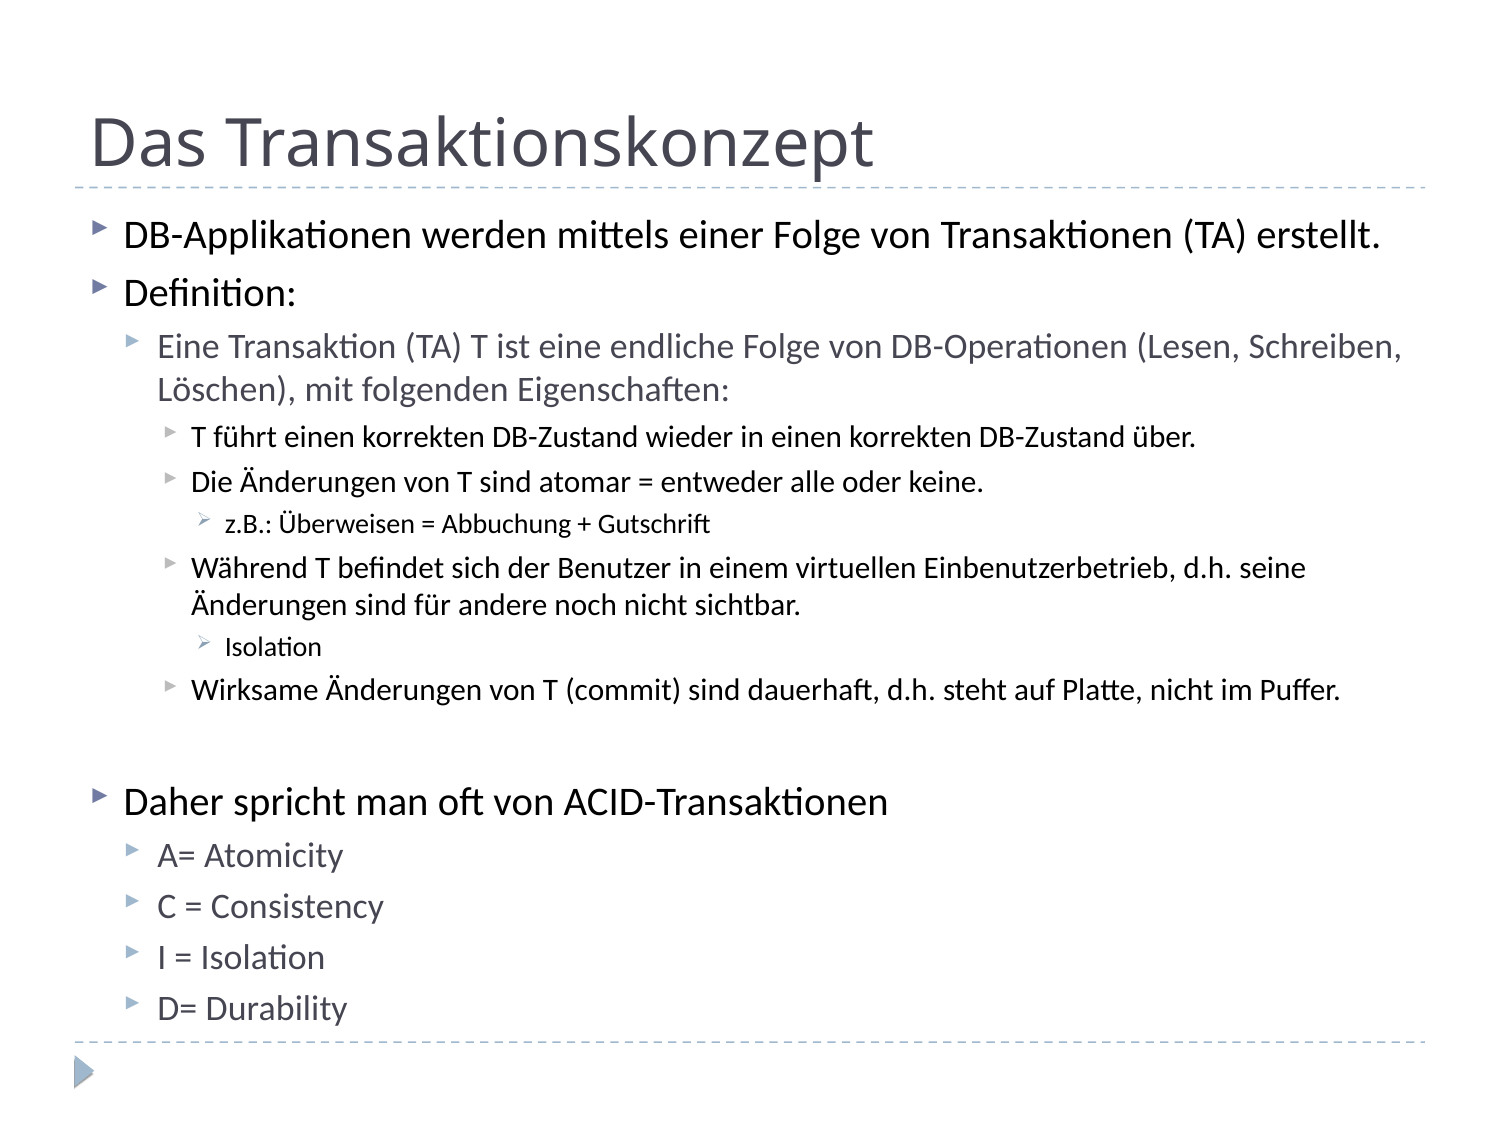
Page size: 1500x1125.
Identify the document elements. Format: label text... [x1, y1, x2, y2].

list DB-Applikationen werden mittels einer Folge von Transaktionen (TA) erstellt. Definition: Eine Transaktion (TA) T ist eine endliche Folge von DB-Operationen (Lesen, Schreiben, Löschen), mit folgenden Eigenschaften: T führt einen korrekten DB-Zustand wieder in einen korrekten DB-Zustand über. Die Änderungen von T sind atomar = entweder alle oder keine. z.B.: Überweisen = Abbuchung + Gutschrift Während T befindet sich der Benutzer in einem virtuellen Einbenutzerbetrieb, d.h. seine Änderungen sind für andere noch nicht sichtbar. Isolation Wirksame Änderungen von T (commit) sind dauerhaft, d.h. steht auf Platte, nicht im Puffer. Daher spricht man oft von ACID-Transaktionen A= Atomicity C = Consistency I = Isolation D= Durability [75, 200, 1425, 1048]
title Das Transaktionskonzept [75, 24, 1425, 188]
